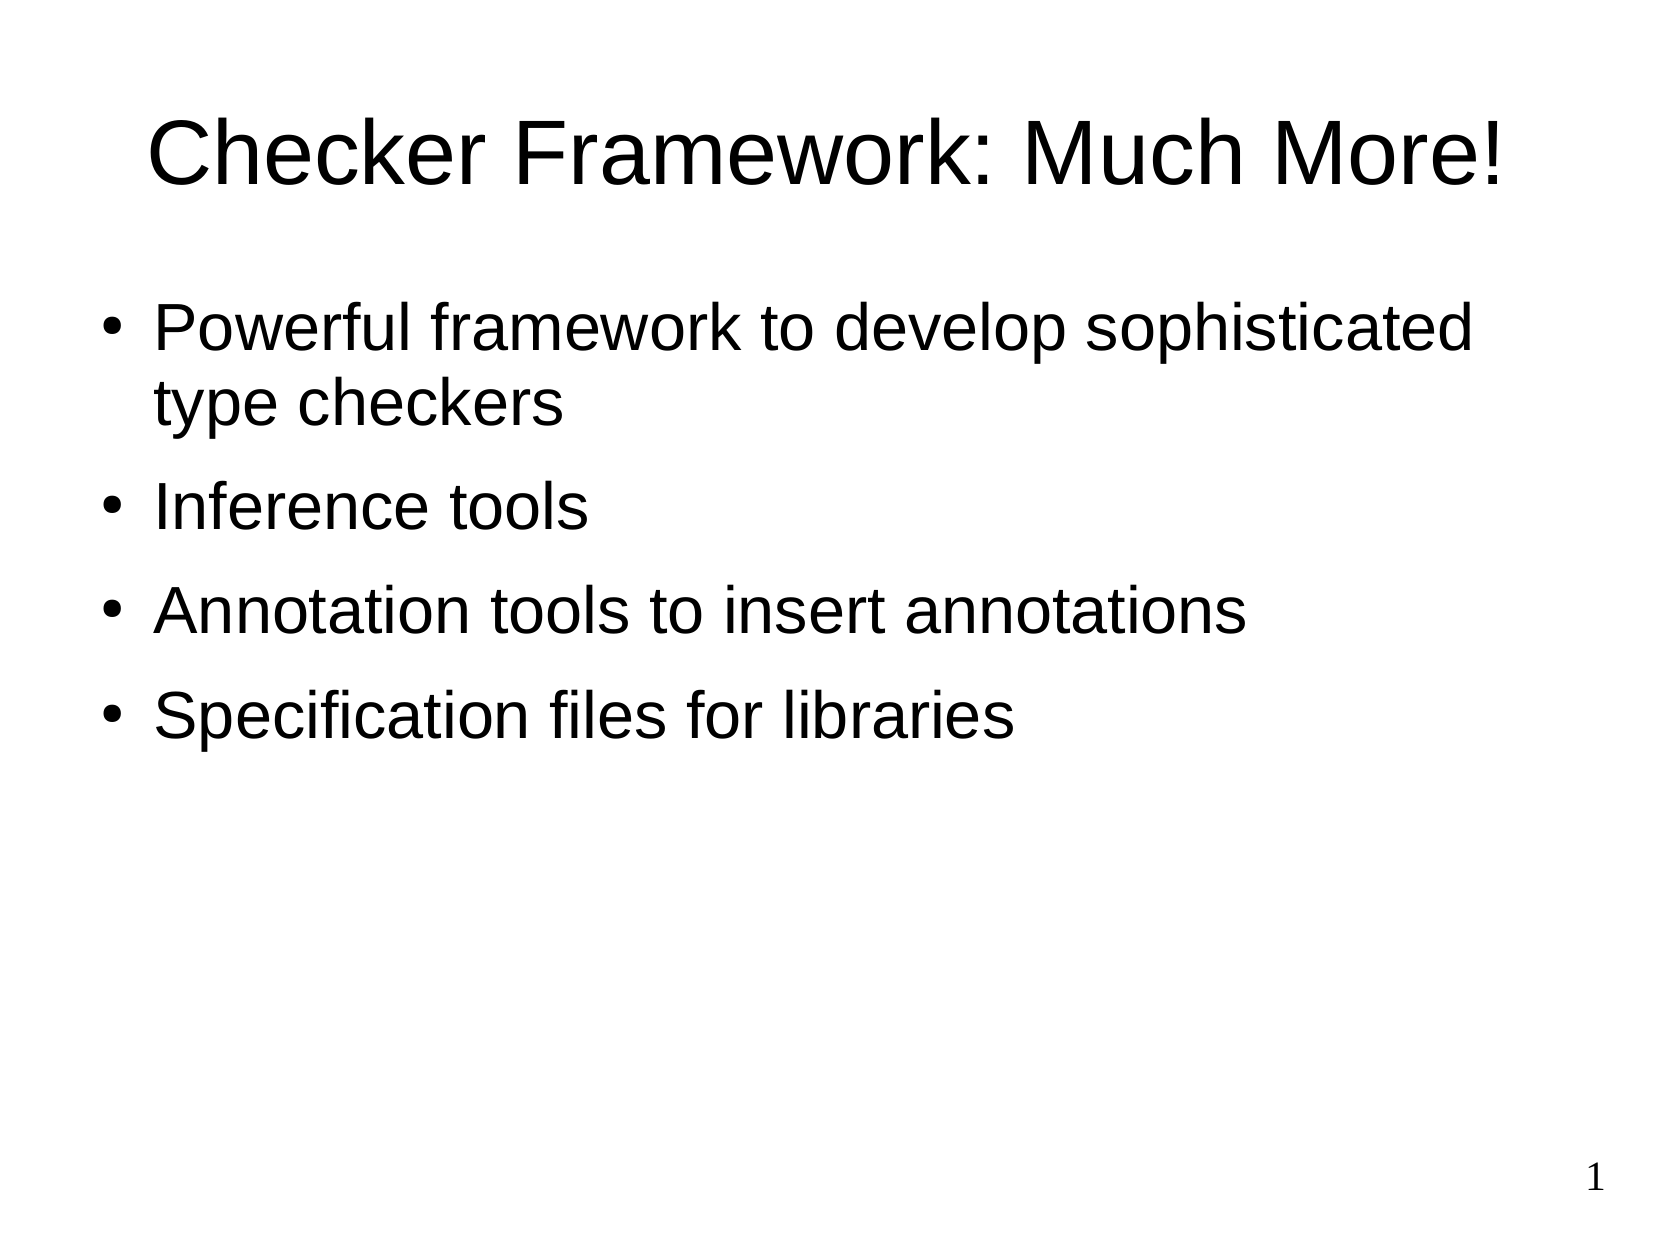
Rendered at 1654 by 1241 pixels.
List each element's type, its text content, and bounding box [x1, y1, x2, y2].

list Powerful framework to develop sophisticated type checkers Inference tools Annotation tools to insert annotations Specification files for libraries [82, 290, 1571, 1094]
title Checker Framework: Much More! [82, 56, 1571, 250]
